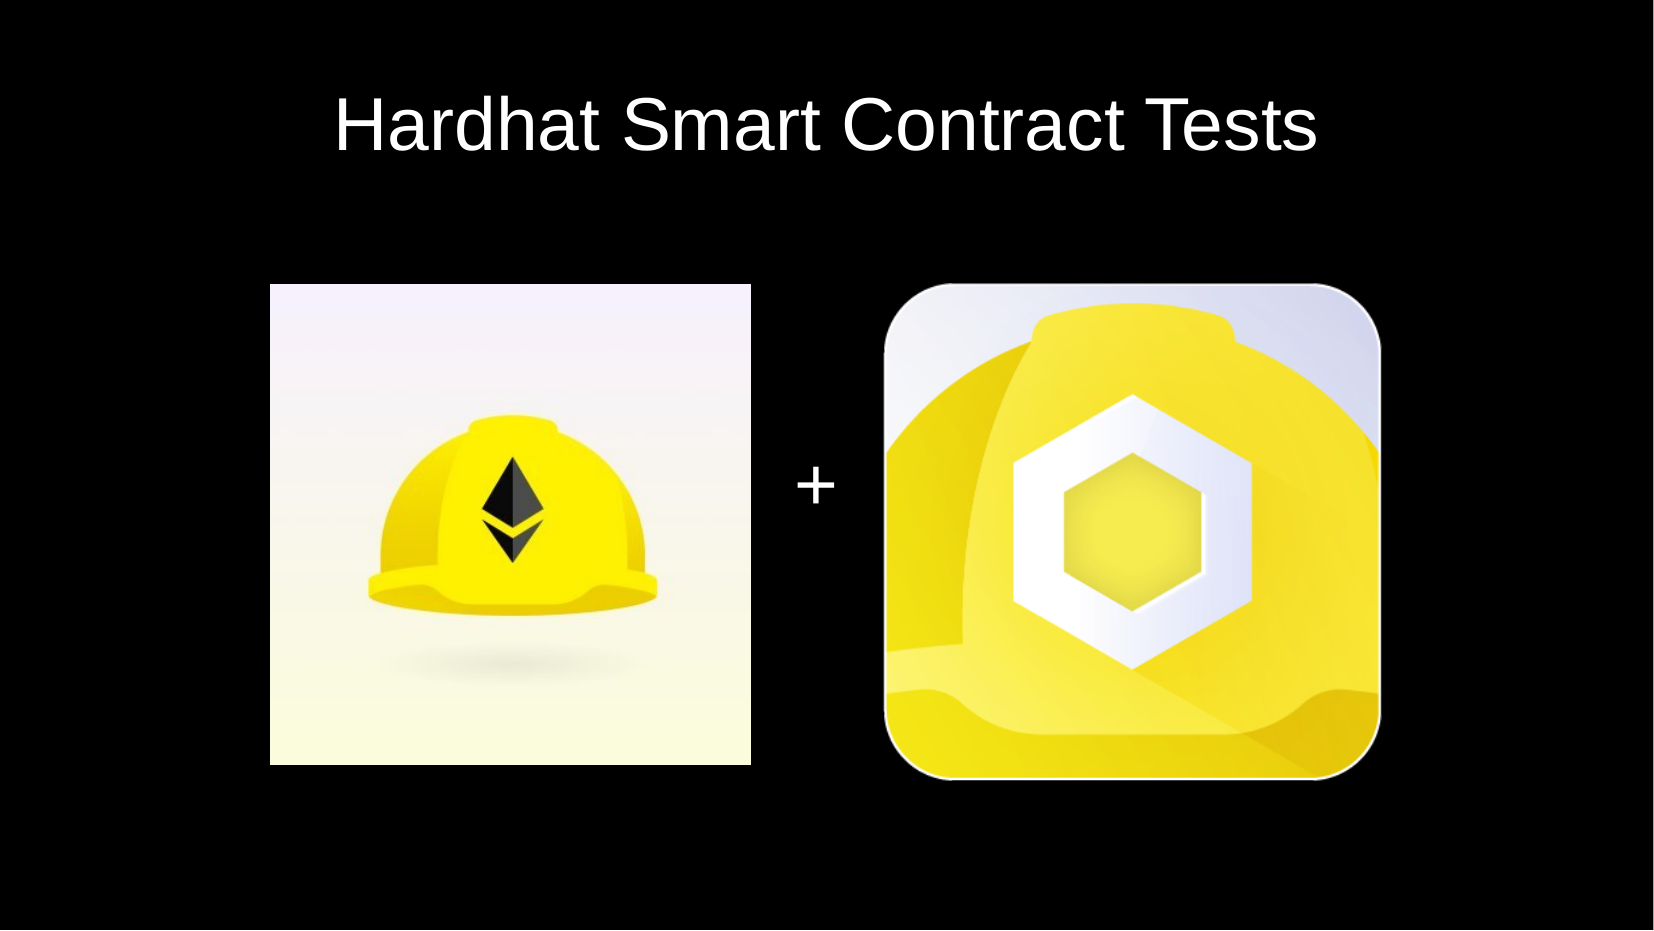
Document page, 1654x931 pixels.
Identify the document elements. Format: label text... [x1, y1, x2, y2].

text_box Hardhat Smart Contract Tests [0, 75, 1654, 174]
picture [855, 254, 1411, 811]
picture [270, 284, 751, 766]
text_box + [780, 435, 961, 571]
